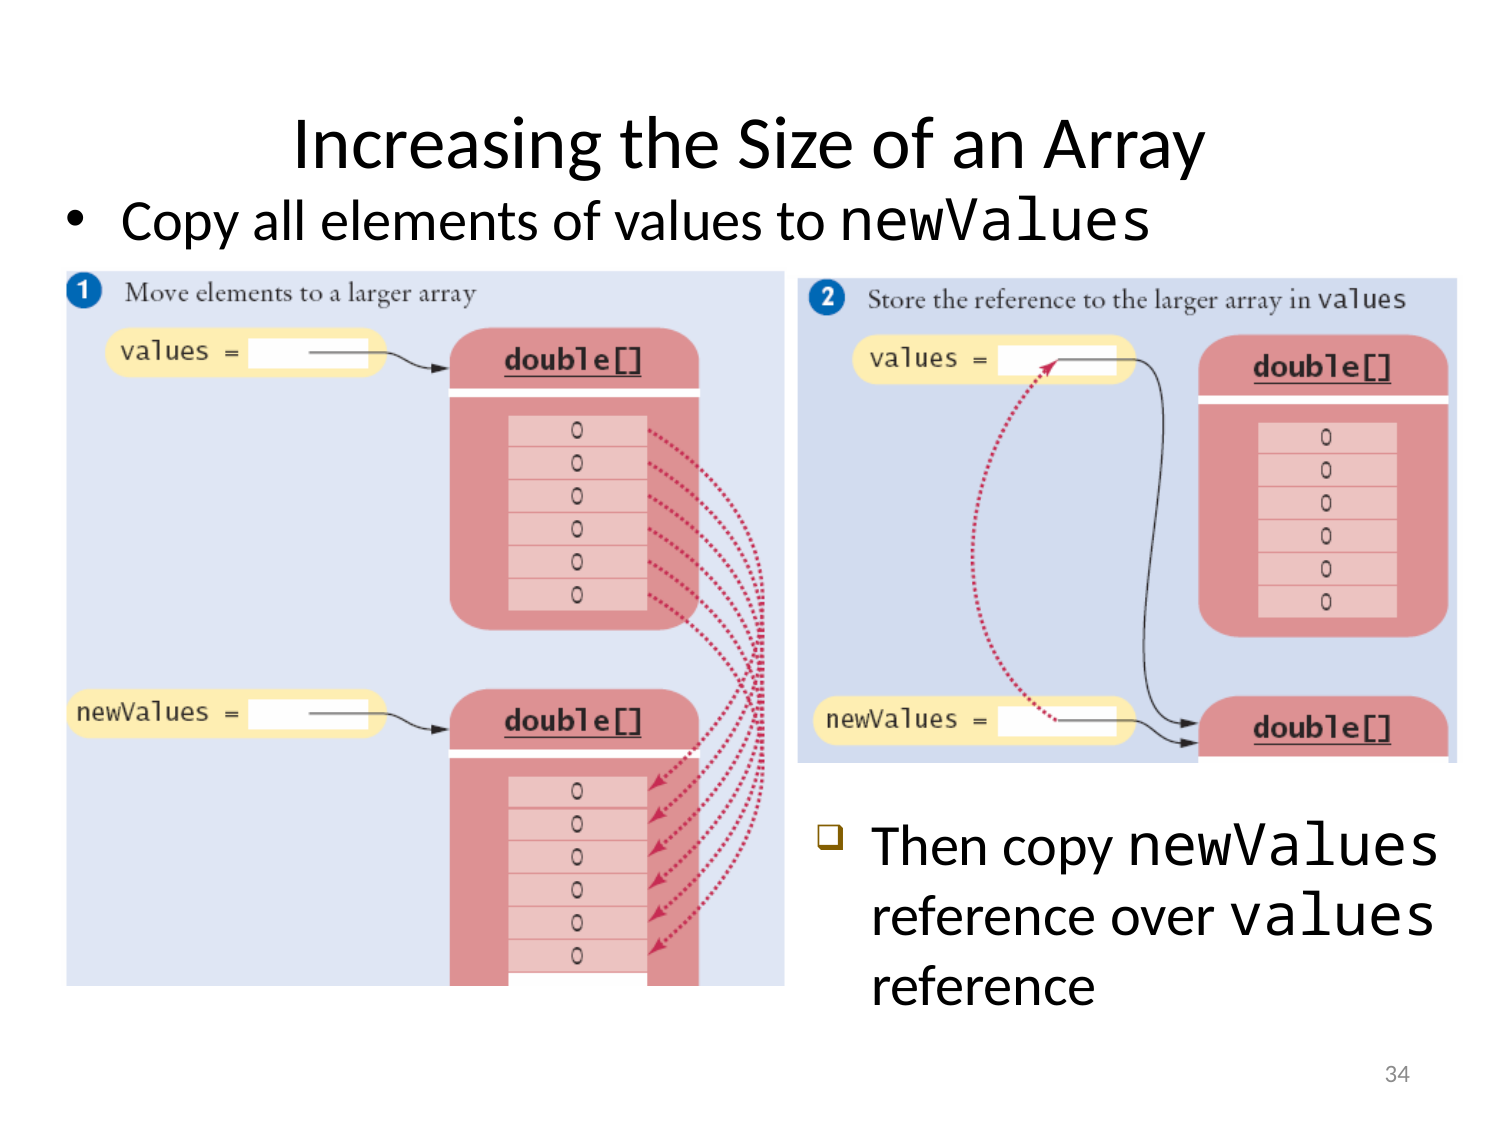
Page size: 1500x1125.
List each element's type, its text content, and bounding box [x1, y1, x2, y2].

list Copy all elements of values to newValues [50, 174, 1438, 313]
picture [61, 267, 1463, 986]
slide_number <number> [1074, 1042, 1425, 1103]
title Increasing the Size of an Array [75, 45, 1425, 174]
text_box Then copy newValues reference over values reference [799, 799, 1475, 938]
